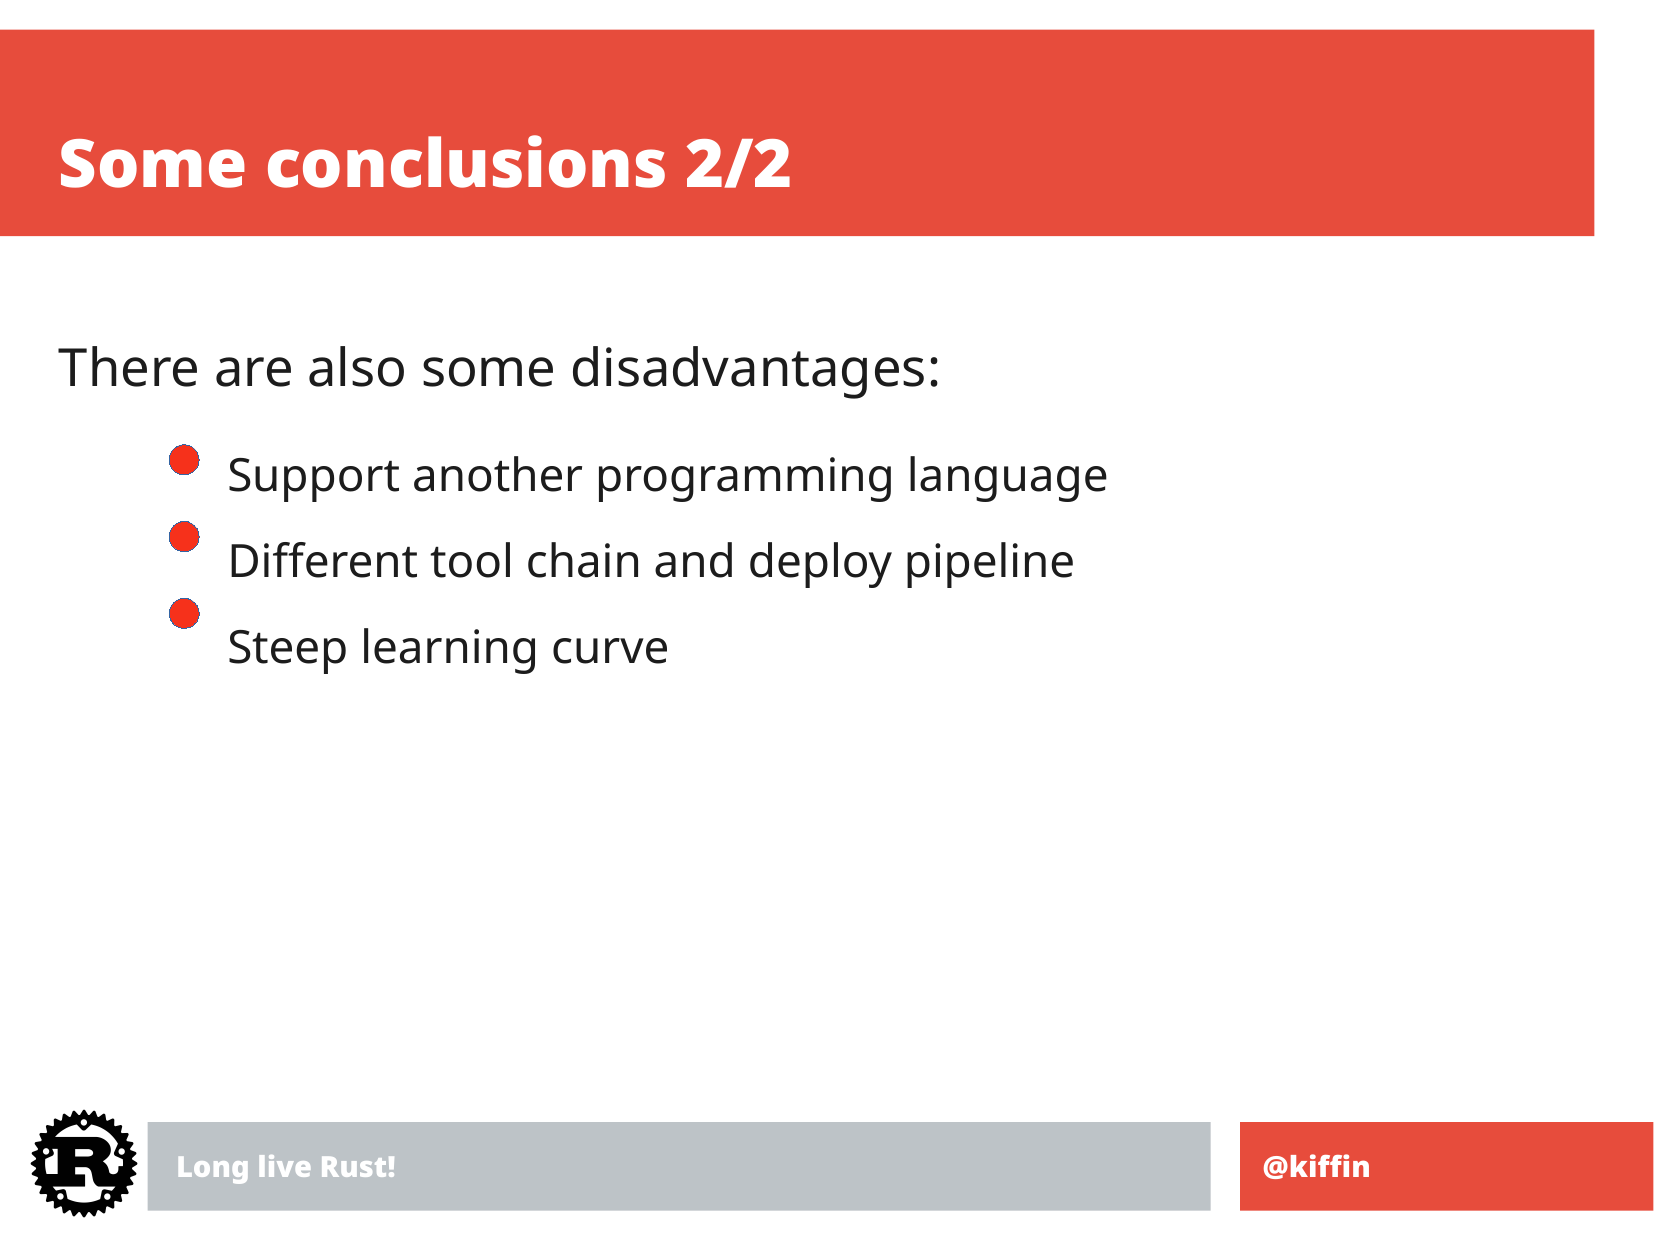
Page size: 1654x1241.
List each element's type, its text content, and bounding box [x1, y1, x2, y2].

text_box Long live Rust! [176, 1122, 1201, 1211]
title Some conclusions 2/2 [59, 59, 1595, 207]
list Support another programming language Different tool chain and deploy pipeline Steep learning curve [180, 390, 1654, 766]
text_box @kiffin [1262, 1122, 1654, 1211]
text_box [169, 444, 200, 475]
list There are also some disadvantages: [59, 330, 1565, 403]
text_box [169, 521, 200, 552]
picture [30, 1109, 138, 1218]
text_box [169, 598, 200, 629]
